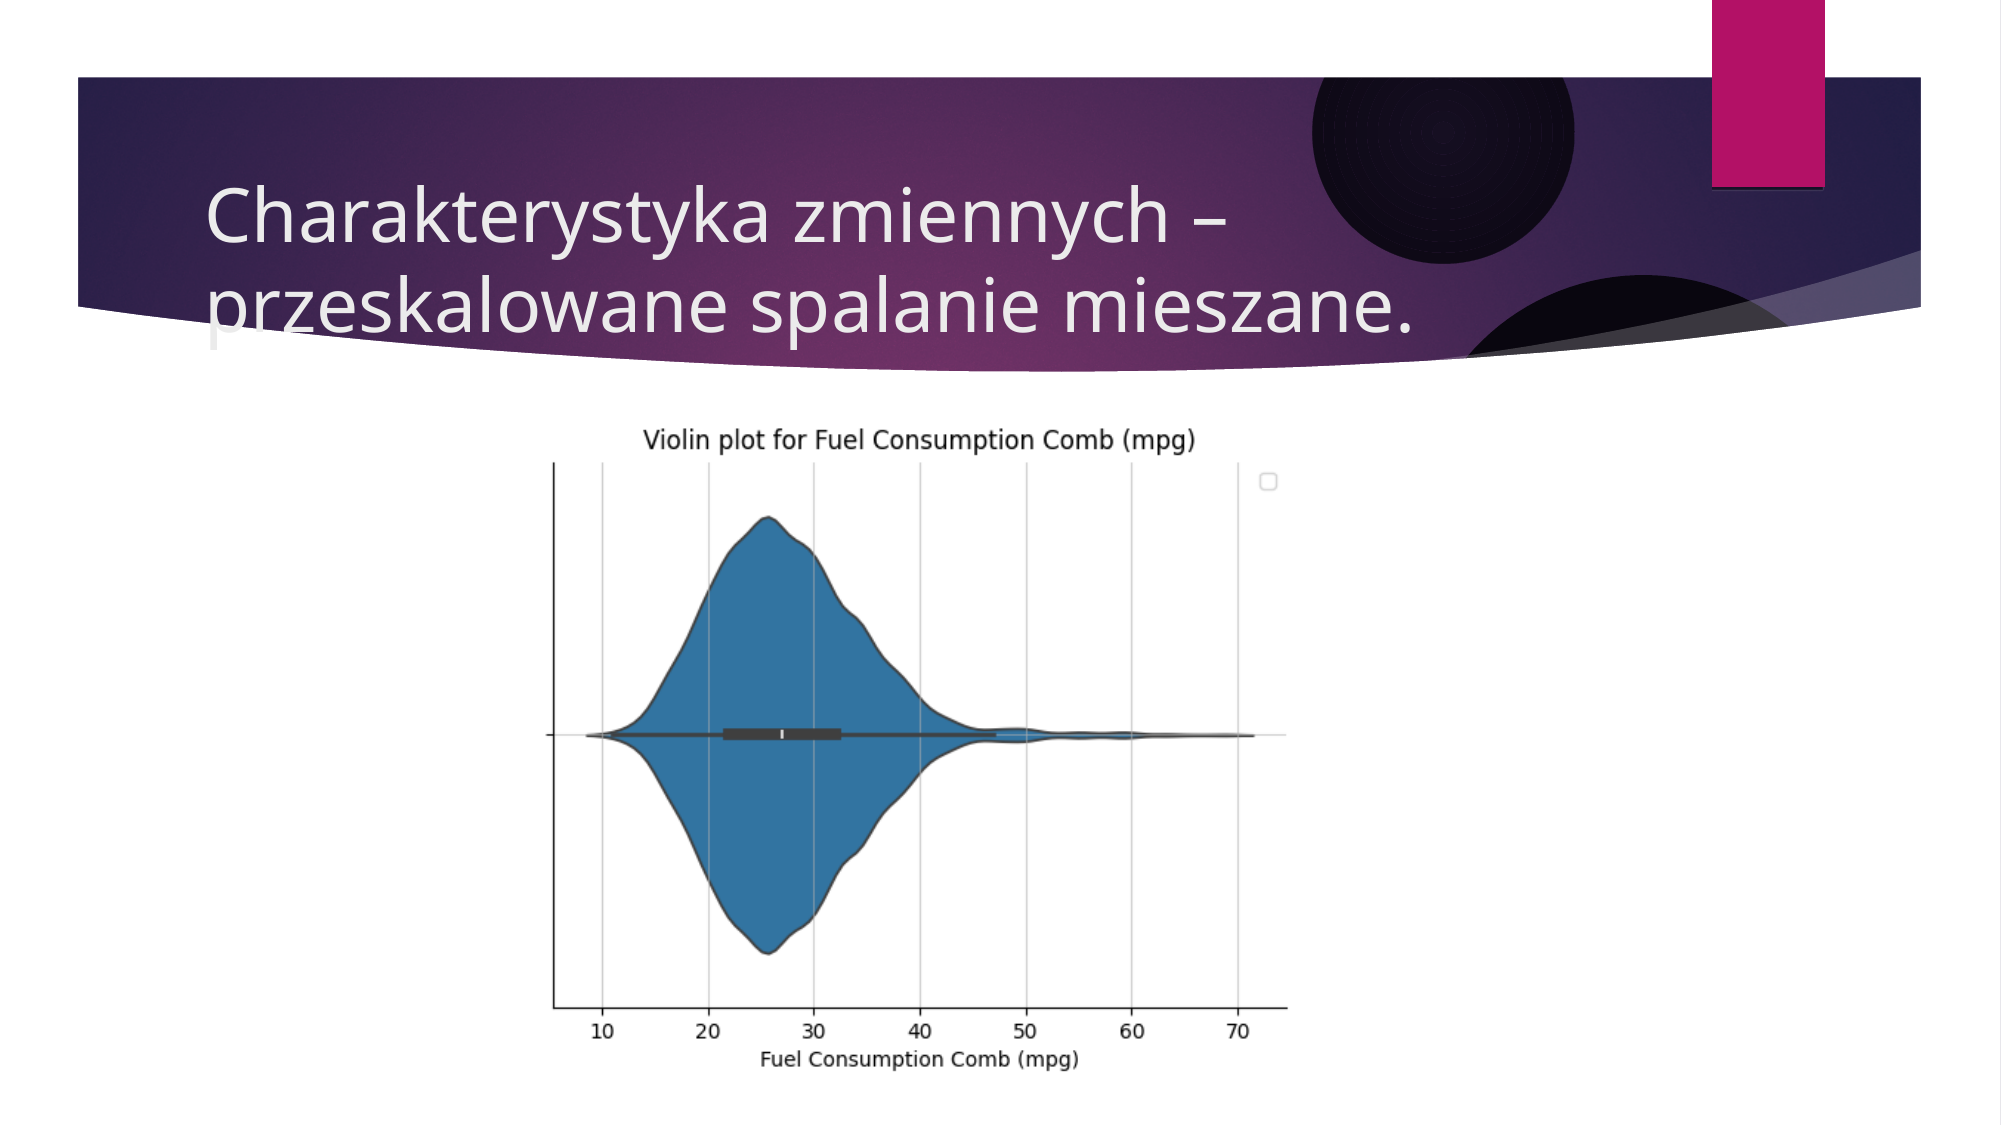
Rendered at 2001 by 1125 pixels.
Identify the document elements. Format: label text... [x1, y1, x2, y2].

picture [435, 377, 1381, 1086]
title Charakterystyka zmiennych – przeskalowane spalanie mieszane. [189, 159, 1627, 276]
